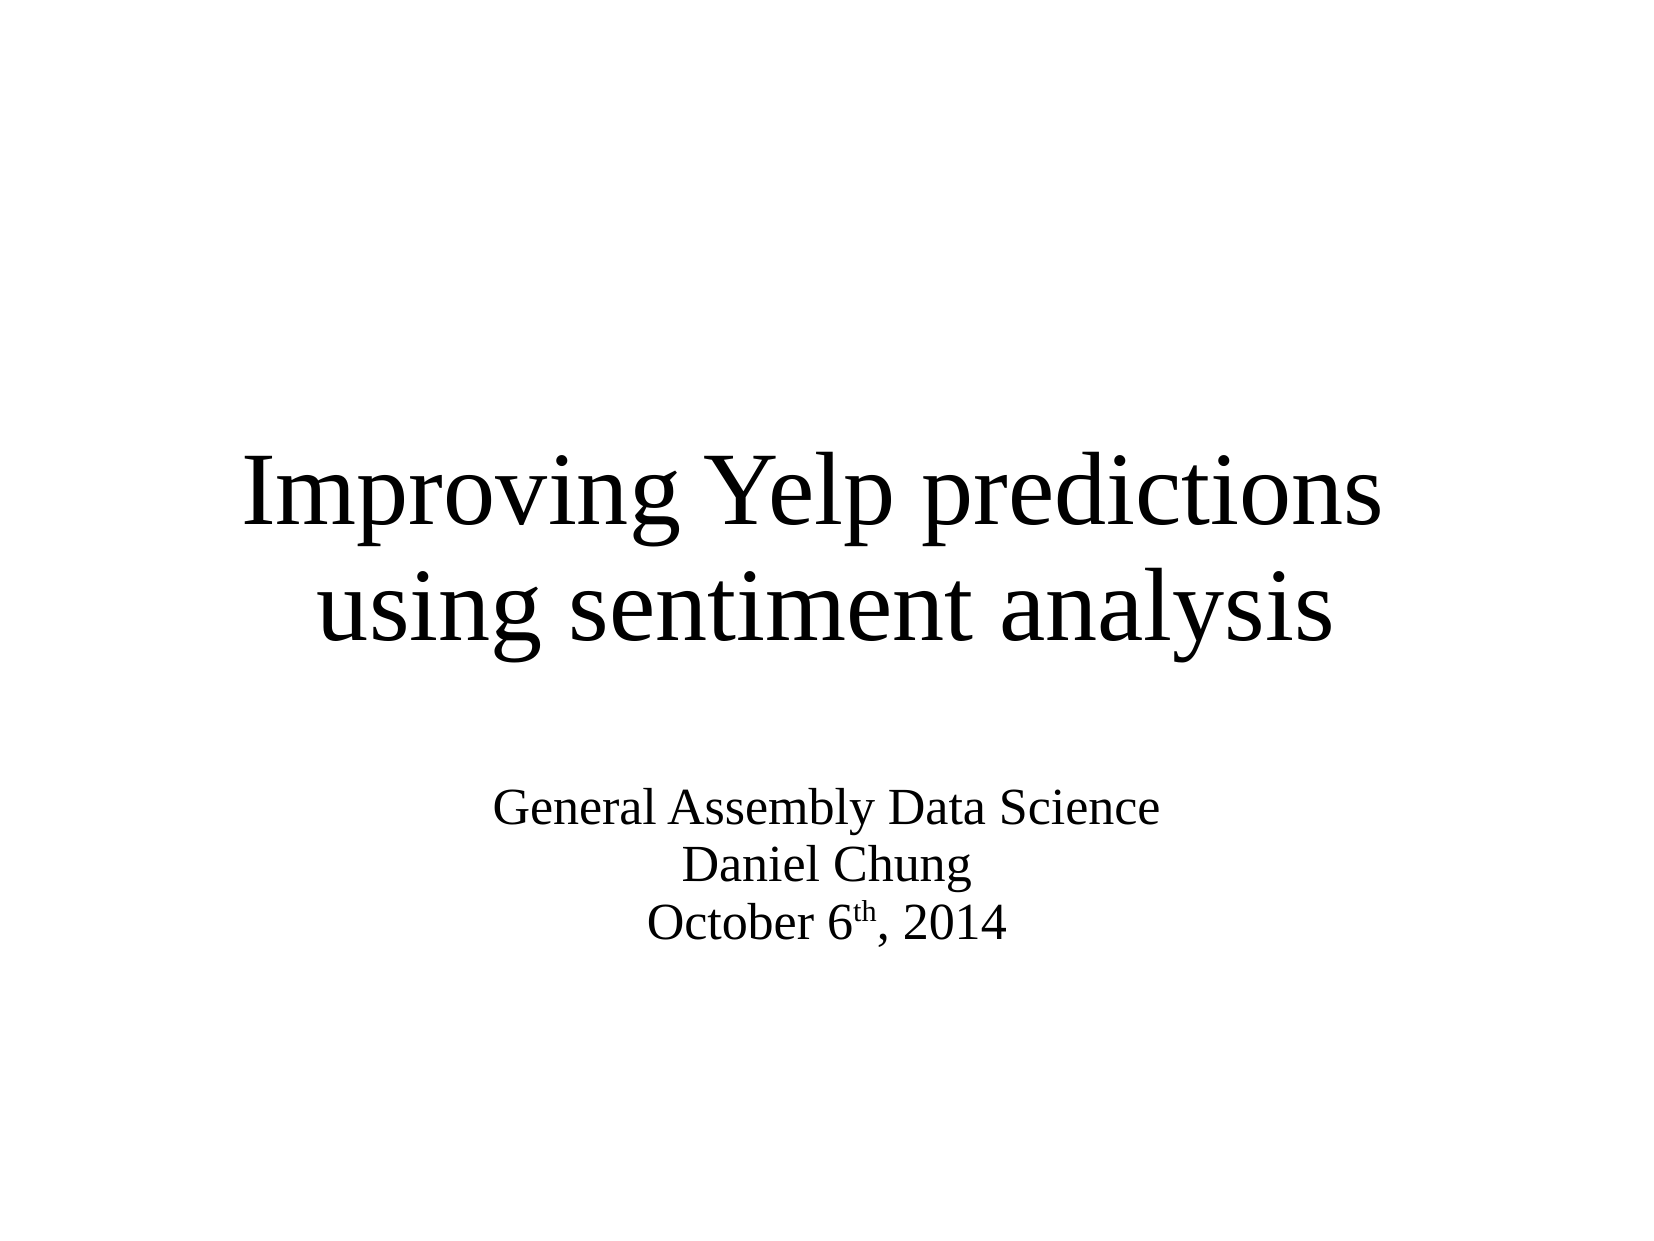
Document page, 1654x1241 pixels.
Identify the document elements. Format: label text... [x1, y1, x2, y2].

subtitle Improving Yelp predictions using sentiment analysis General Assembly Data Science Daniel Chung October 6th, 2014 [82, 49, 1571, 1010]
